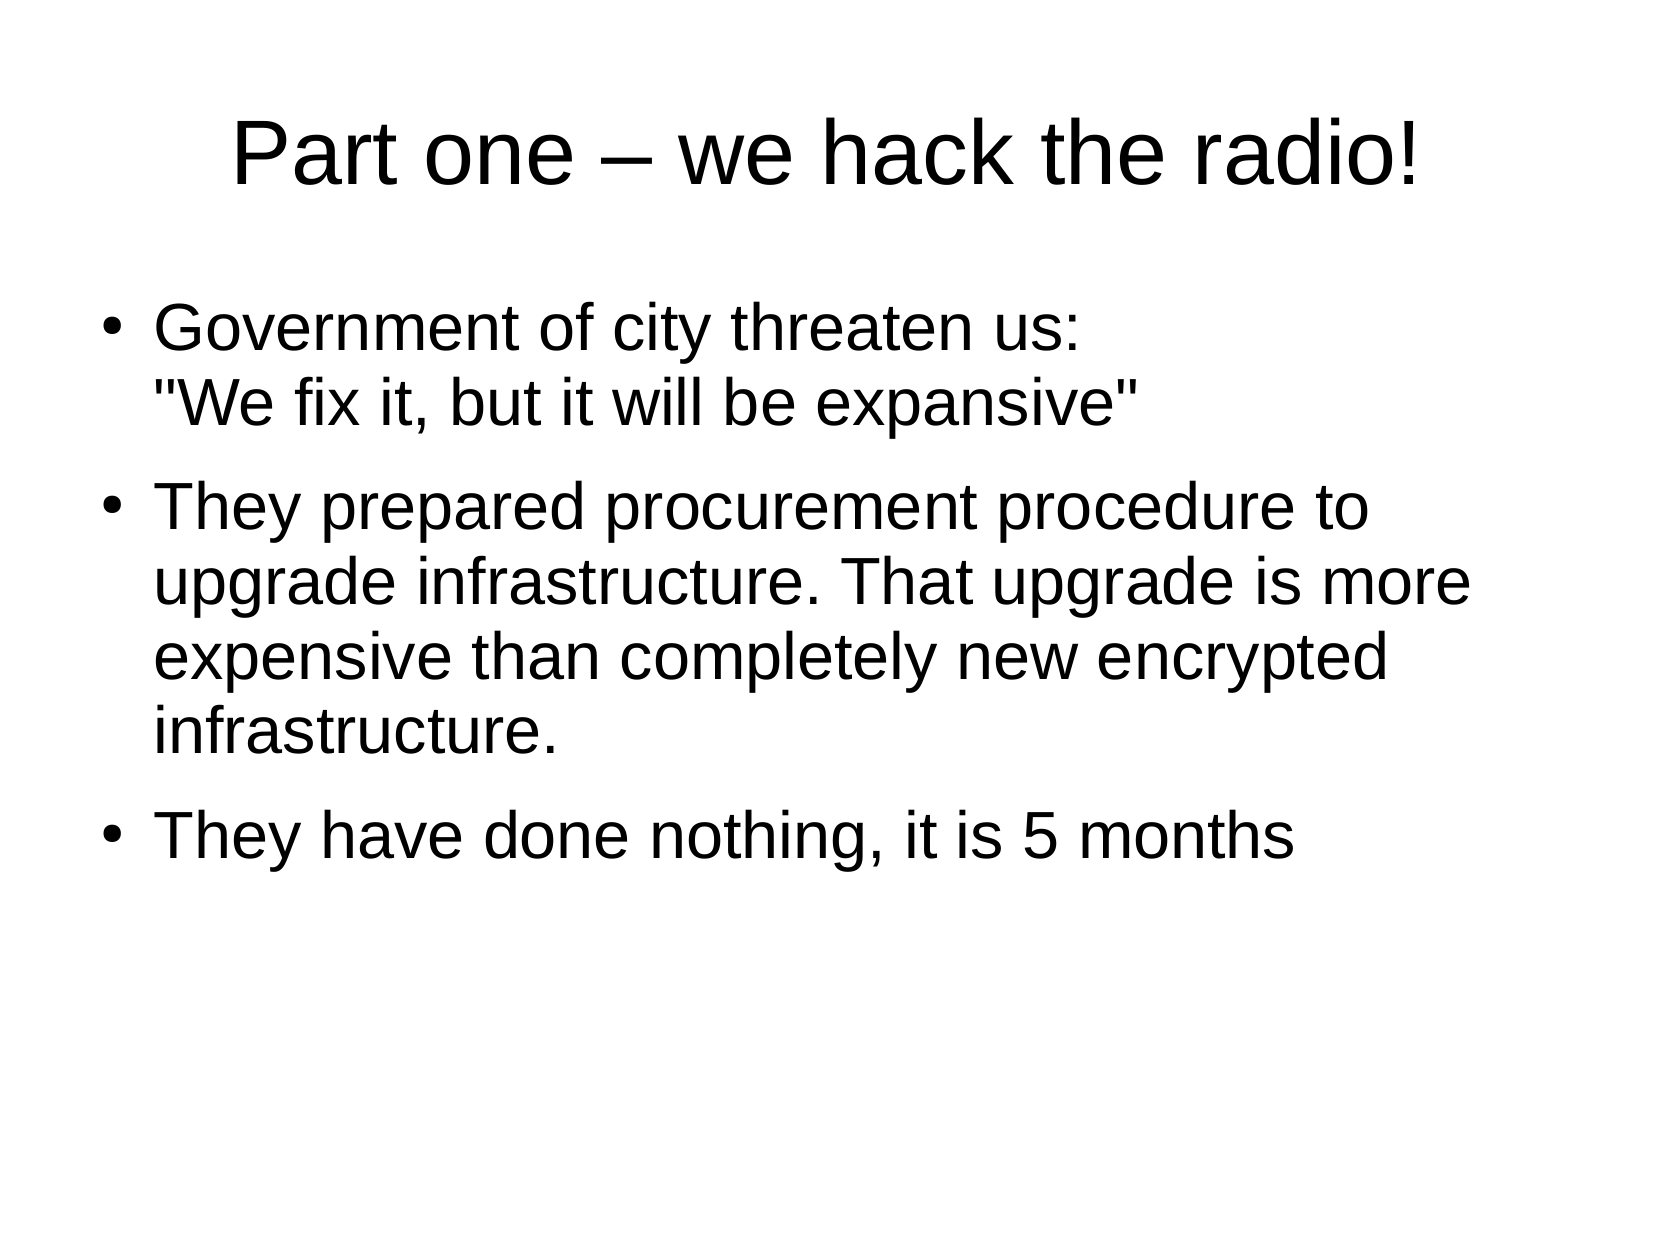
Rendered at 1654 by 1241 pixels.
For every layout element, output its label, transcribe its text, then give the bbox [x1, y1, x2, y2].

list Government of city threaten us: "We fix it, but it will be expansive" They prepared procurement procedure to upgrade infrastructure. That upgrade is more expensive than completely new encrypted infrastructure. They have done nothing, it is 5 months [82, 290, 1571, 1010]
title Part one – we hack the radio! [82, 49, 1571, 257]
